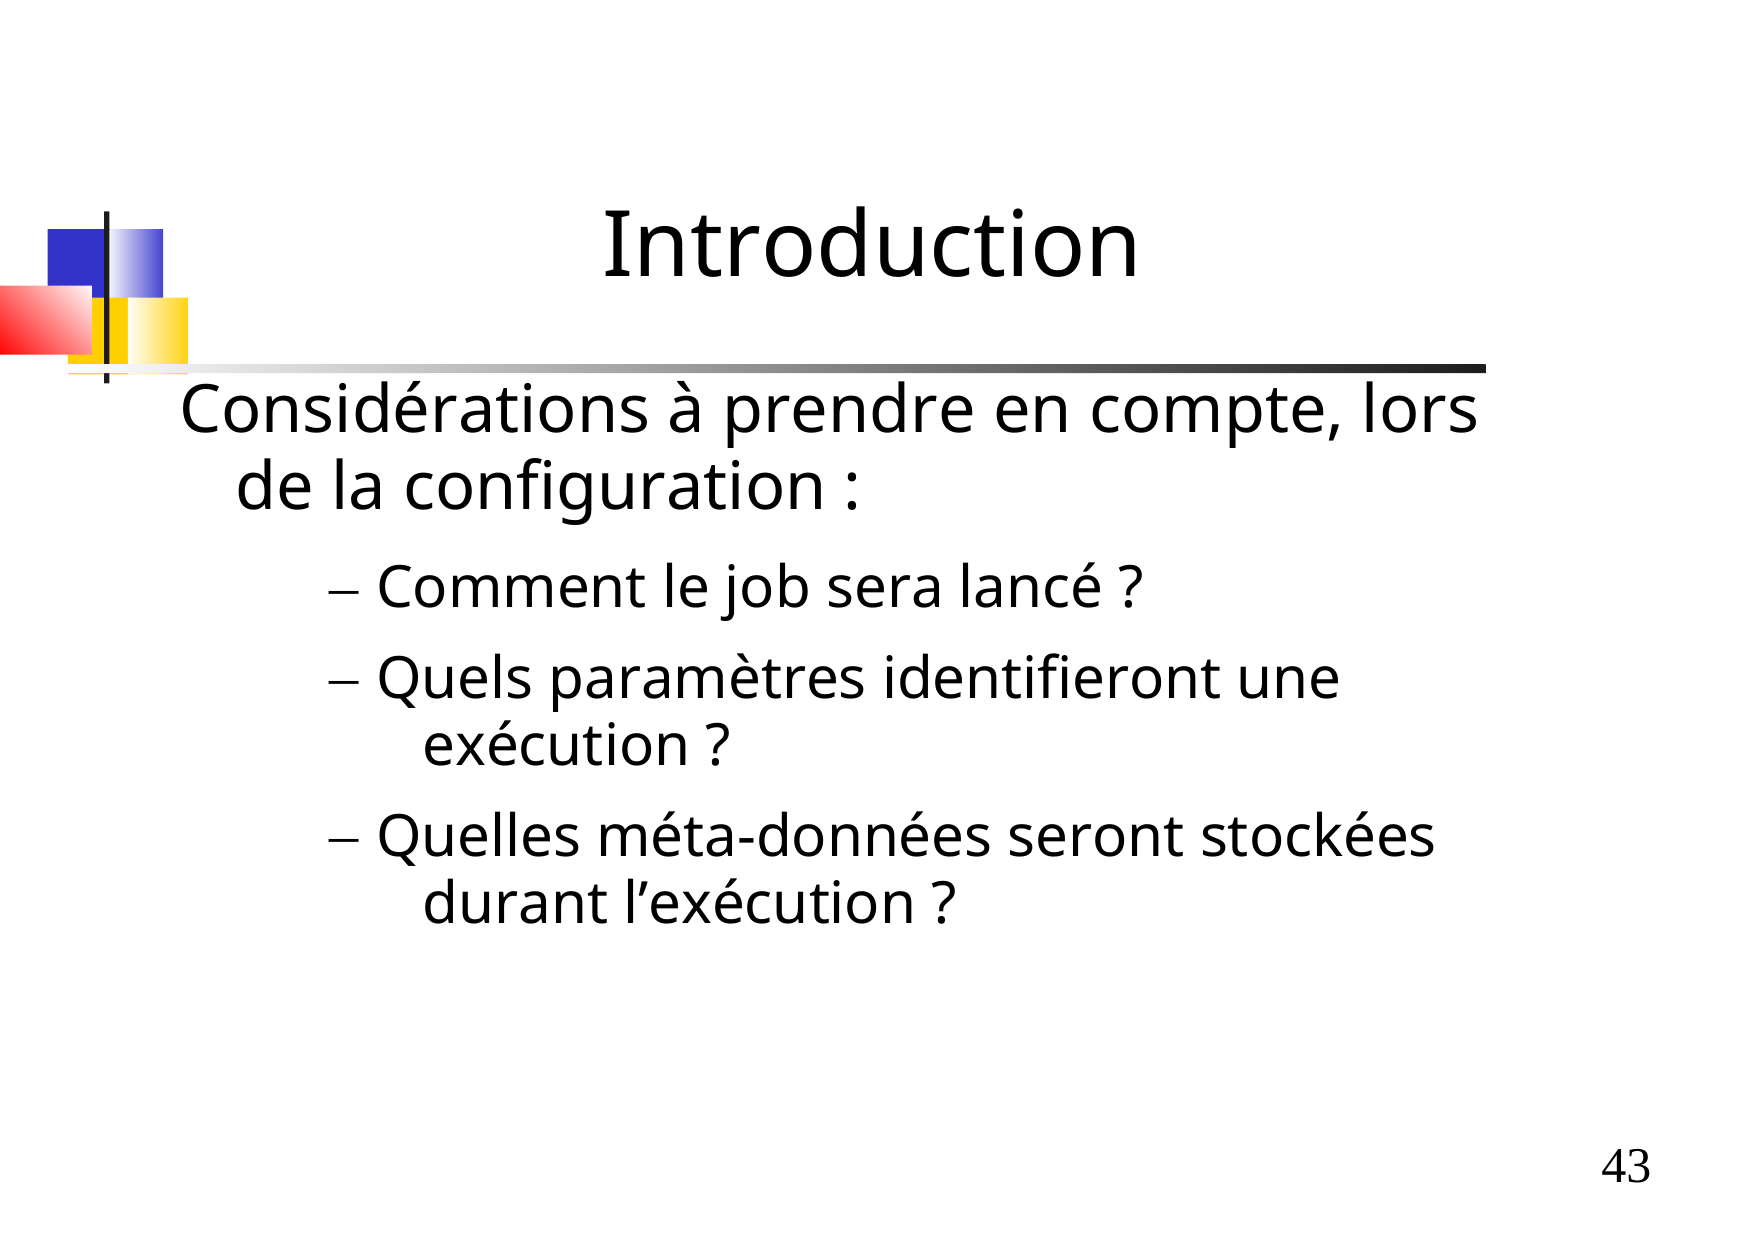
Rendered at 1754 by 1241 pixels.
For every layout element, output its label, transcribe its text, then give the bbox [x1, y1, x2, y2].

title Introduction [179, 139, 1567, 351]
list Considérations à prendre en compte, lors de la configuration : Comment le job sera lancé ? Quels paramètres identifieront une exécution ? Quelles méta-données seront stockées durant l’exécution ? [179, 371, 1567, 1091]
